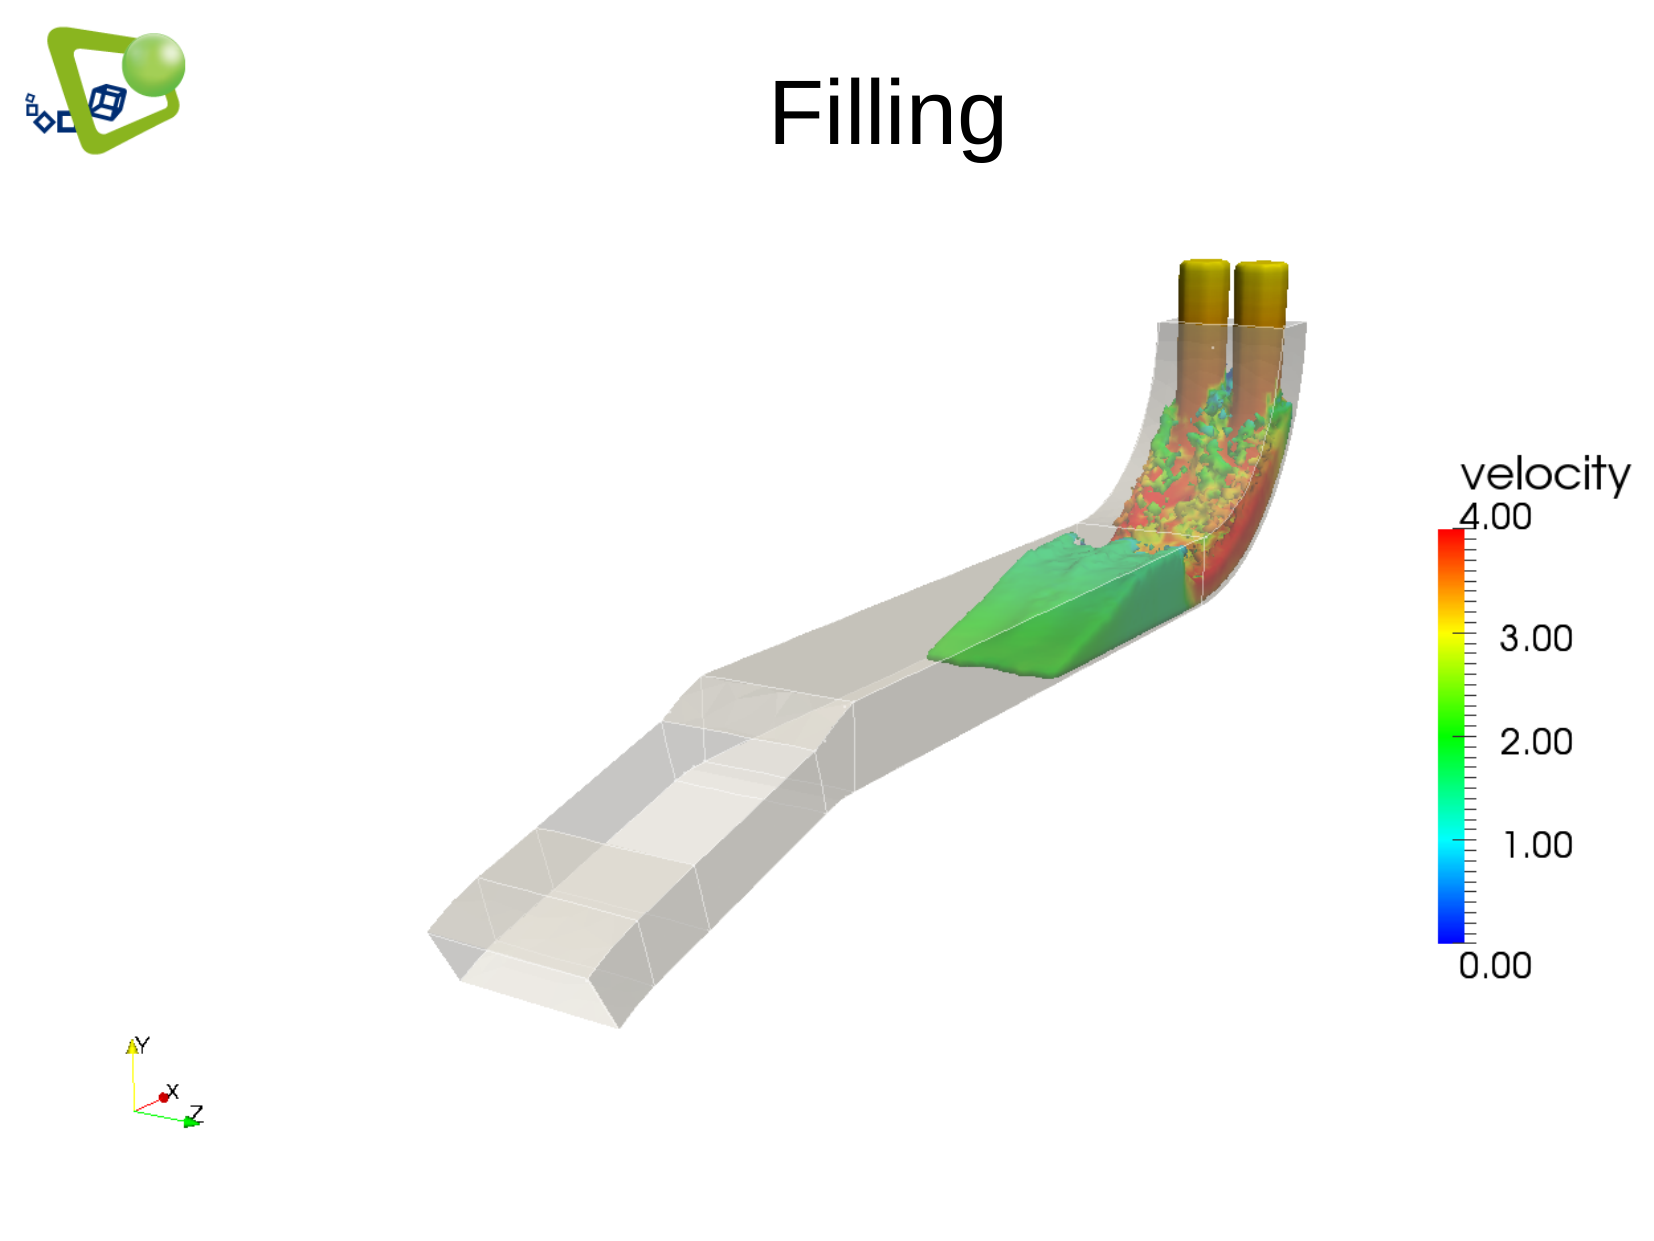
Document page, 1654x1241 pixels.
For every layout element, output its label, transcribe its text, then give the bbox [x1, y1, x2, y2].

picture [0, 0, 1654, 1241]
title Filling [206, 49, 1571, 177]
